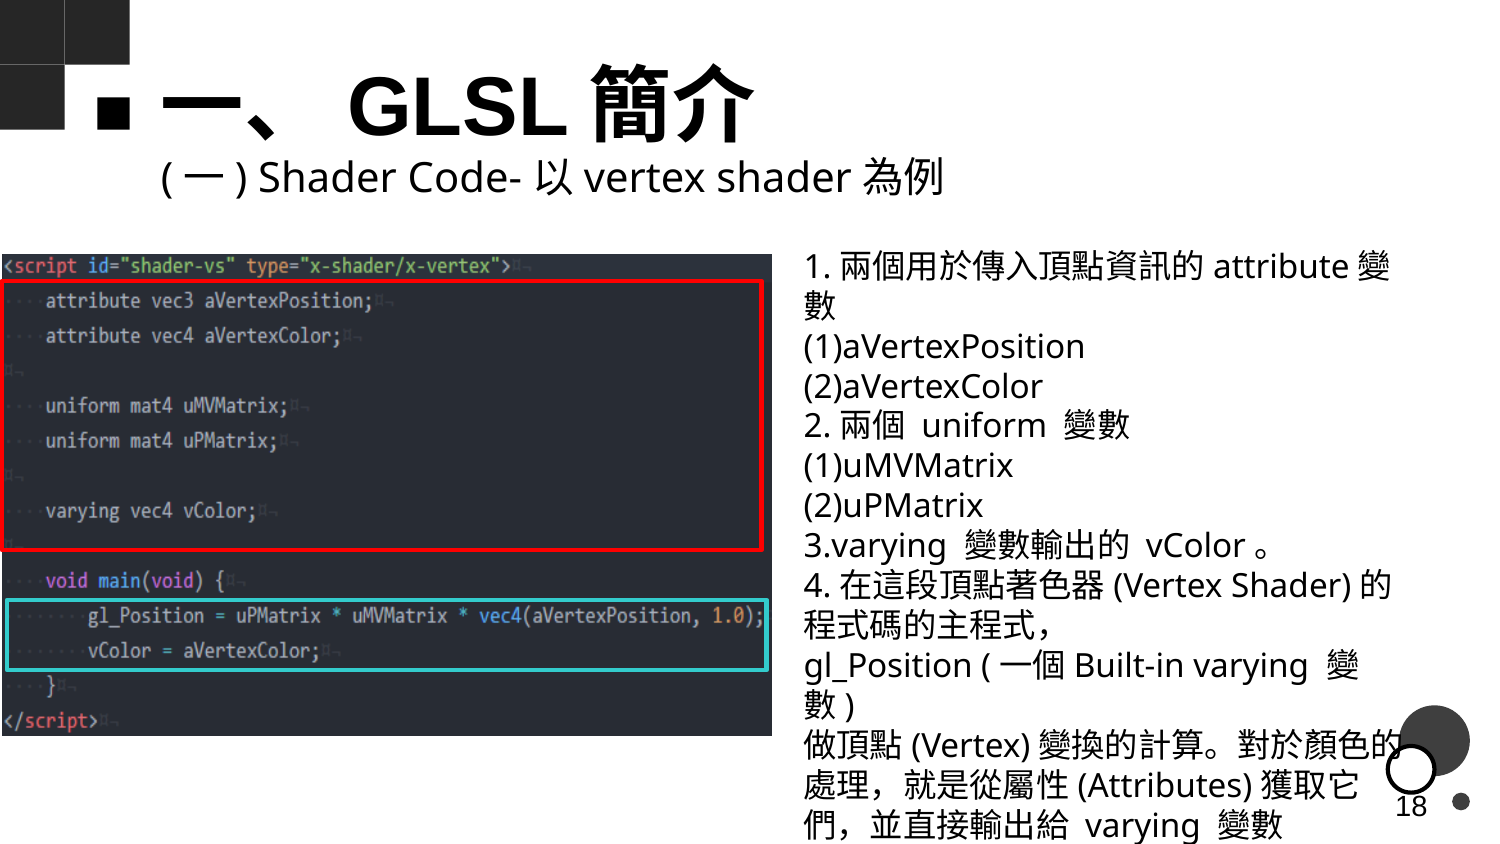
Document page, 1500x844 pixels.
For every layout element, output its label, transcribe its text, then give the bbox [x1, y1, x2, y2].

text_box 1.兩個用於傳入頂點資訊的attribute變數 (1)aVertexPosition (2)aVertexColor 2.兩個 uniform 變數 (1)uMVMatrix (2)uPMatrix 3.varying 變數輸出的 vColor。 4.在這段頂點著色器(Vertex Shader)的程式碼的主程式， gl_Position (一個Built-in varying 變數) 做頂點(Vertex)變換的計算。對於顏色的處理，就是從屬性(Attributes)獲取它們，並直接輸出給 varying 變數 vColor。 [788, 237, 1425, 778]
picture [4, 283, 759, 548]
text_box [1389, 705, 1470, 782]
picture [2, 252, 772, 736]
slide_number <number> [1092, 782, 1443, 827]
title 一、GLSL簡介 [145, 32, 1105, 143]
text_box [1452, 792, 1470, 811]
text_box (一) Shader Code-以vertex shader為例 [145, 143, 1274, 210]
text_box [0, 0, 130, 130]
text_box [97, 97, 130, 130]
